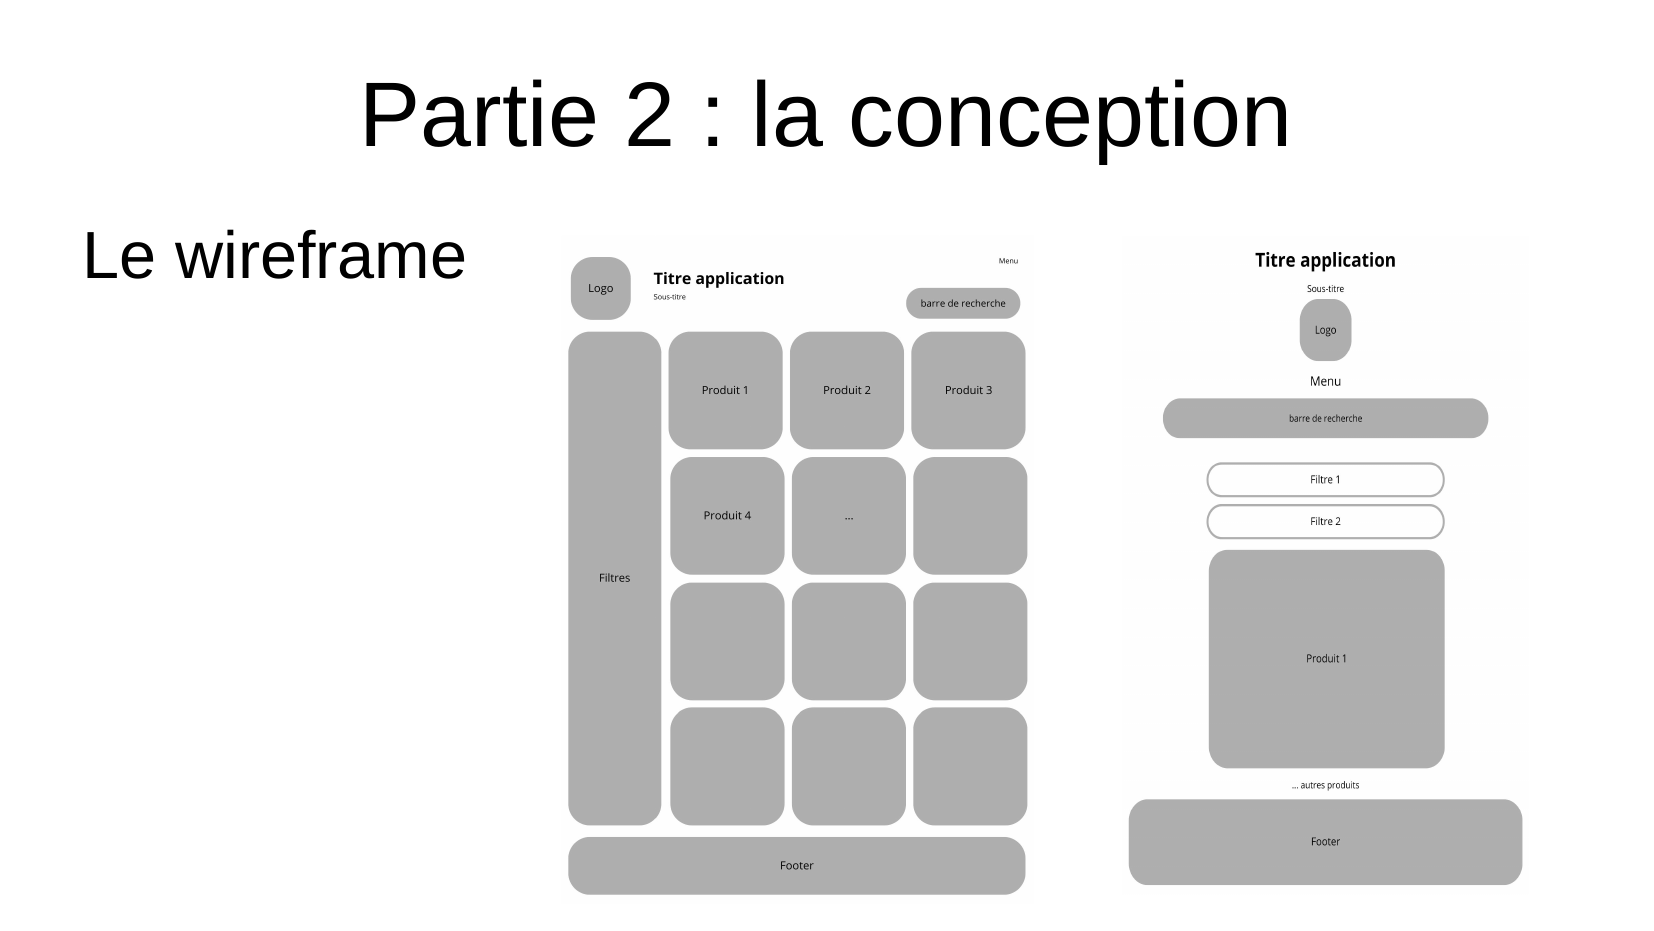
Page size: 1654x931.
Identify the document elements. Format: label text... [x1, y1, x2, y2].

picture [561, 235, 1034, 904]
list Le wireframe [82, 217, 1571, 758]
picture [1122, 236, 1529, 895]
title Partie 2 : la conception [82, 37, 1571, 193]
